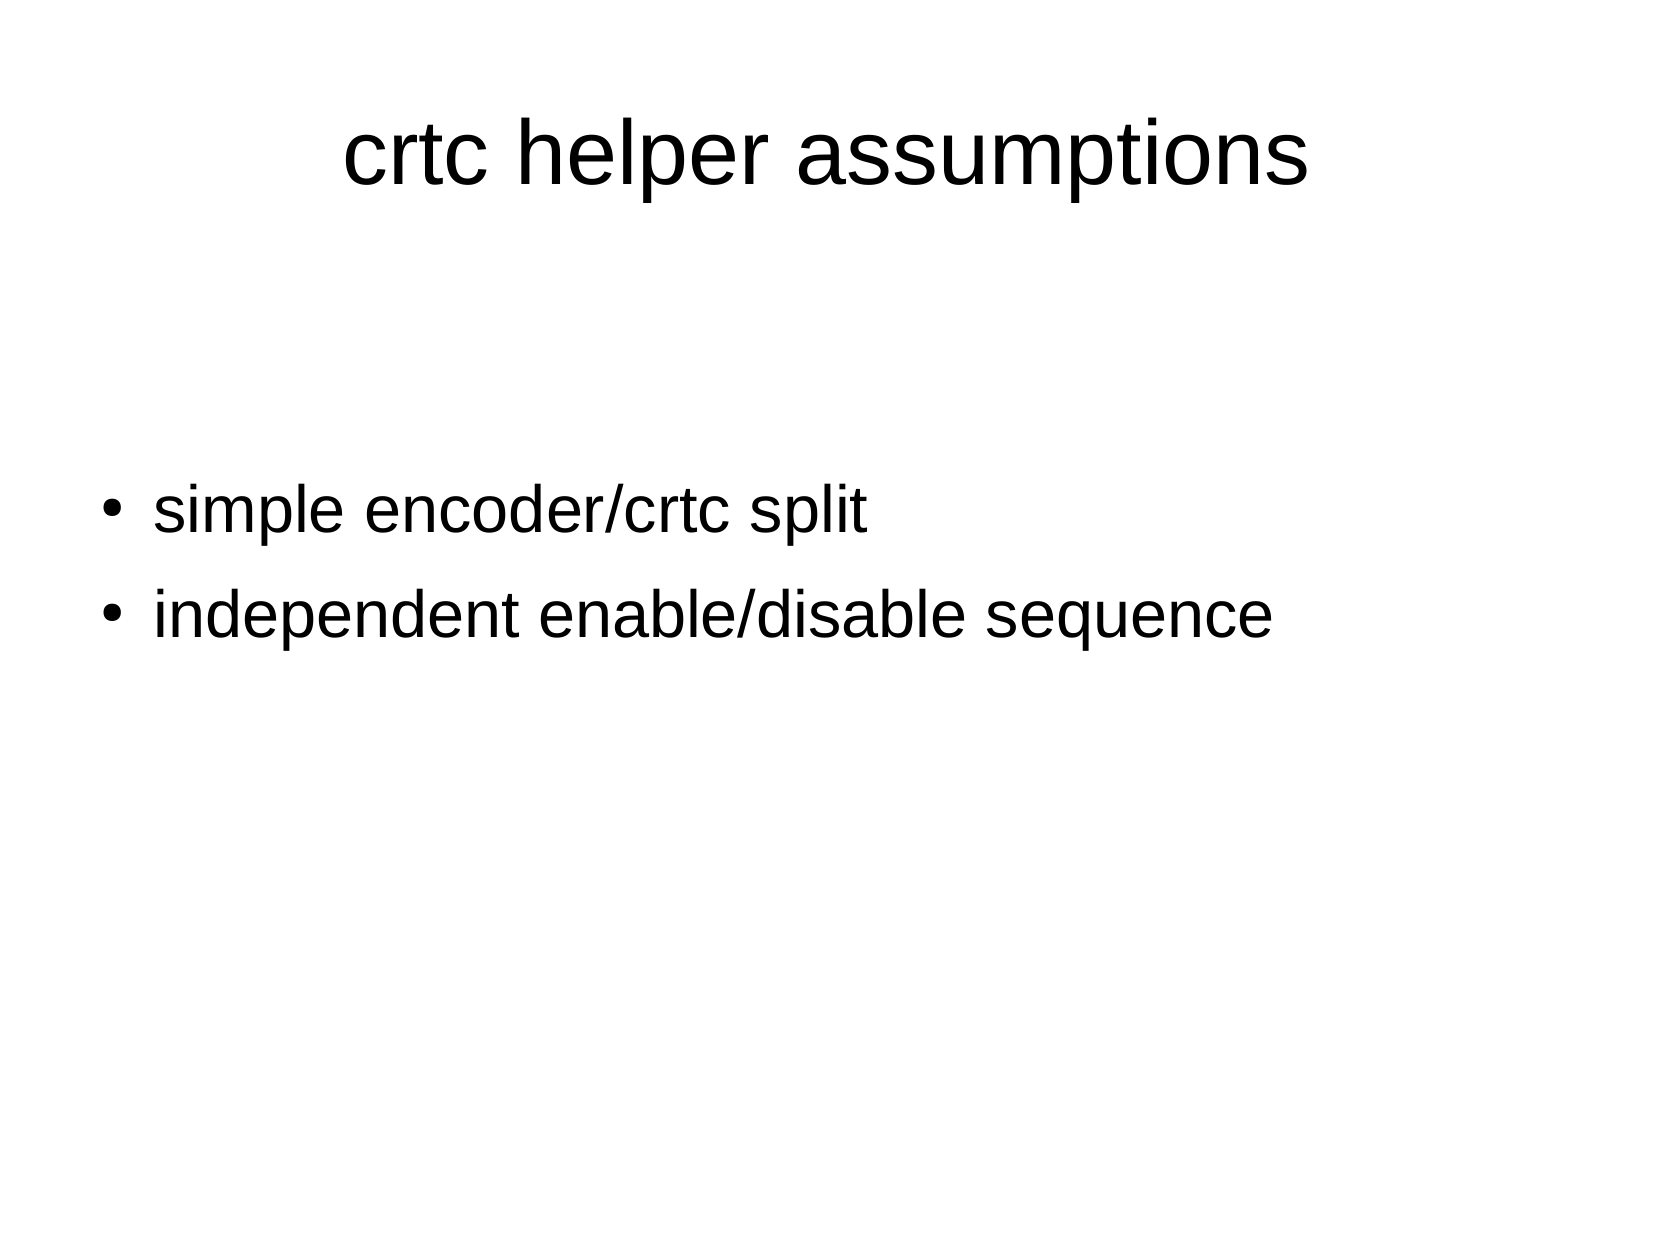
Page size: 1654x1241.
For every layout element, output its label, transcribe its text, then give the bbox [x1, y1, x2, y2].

list simple encoder/crtc split independent enable/disable sequence [82, 472, 1571, 945]
title crtc helper assumptions [82, 49, 1571, 257]
